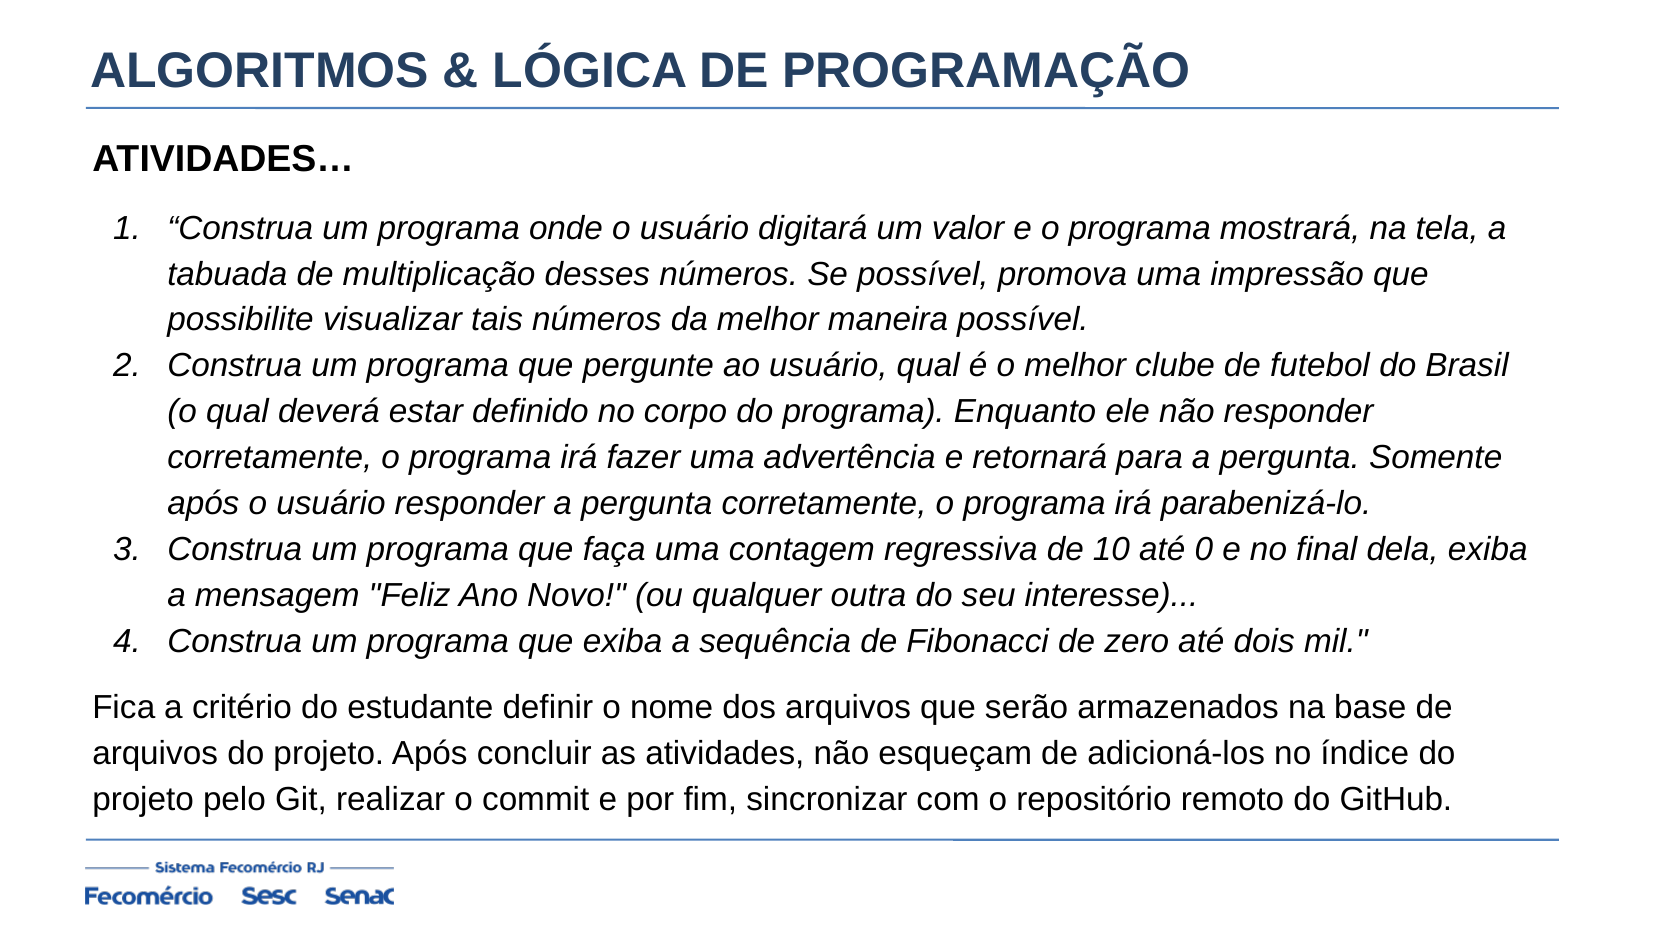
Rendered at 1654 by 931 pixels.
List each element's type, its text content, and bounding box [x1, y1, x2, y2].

text_box ATIVIDADES… “Construa um programa onde o usuário digitará um valor e o programa mostrará, na tela, a tabuada de multiplicação desses números. Se possível, promova uma impressão que possibilite visualizar tais números da melhor maneira possível. Construa um programa que pergunte ao usuário, qual é o melhor clube de futebol do Brasil (o qual deverá estar definido no corpo do programa). Enquanto ele não responder corretamente, o programa irá fazer uma advertência e retornará para a pergunta. Somente após o usuário responder a pergunta corretamente, o programa irá parabenizá-lo. Construa um programa que faça uma contagem regressiva de 10 até 0 e no final dela, exiba a mensagem "Feliz Ano Novo!" (ou qualquer outra do seu interesse)... Construa um programa que exiba a sequência de Fibonacci de zero até dois mil." Fica a critério do estudante definir o nome dos arquivos que serão armazenados na base de arquivos do projeto. Após concluir as atividades, não esqueçam de adicioná-los no índice do projeto pelo Git, realizar o commit e por fim, sincronizar com o repositório remoto do GitHub. [77, 112, 1564, 836]
picture [62, 845, 416, 921]
text_box ALGORITMOS & LÓGICA DE PROGRAMAÇÃO [90, 32, 1564, 104]
